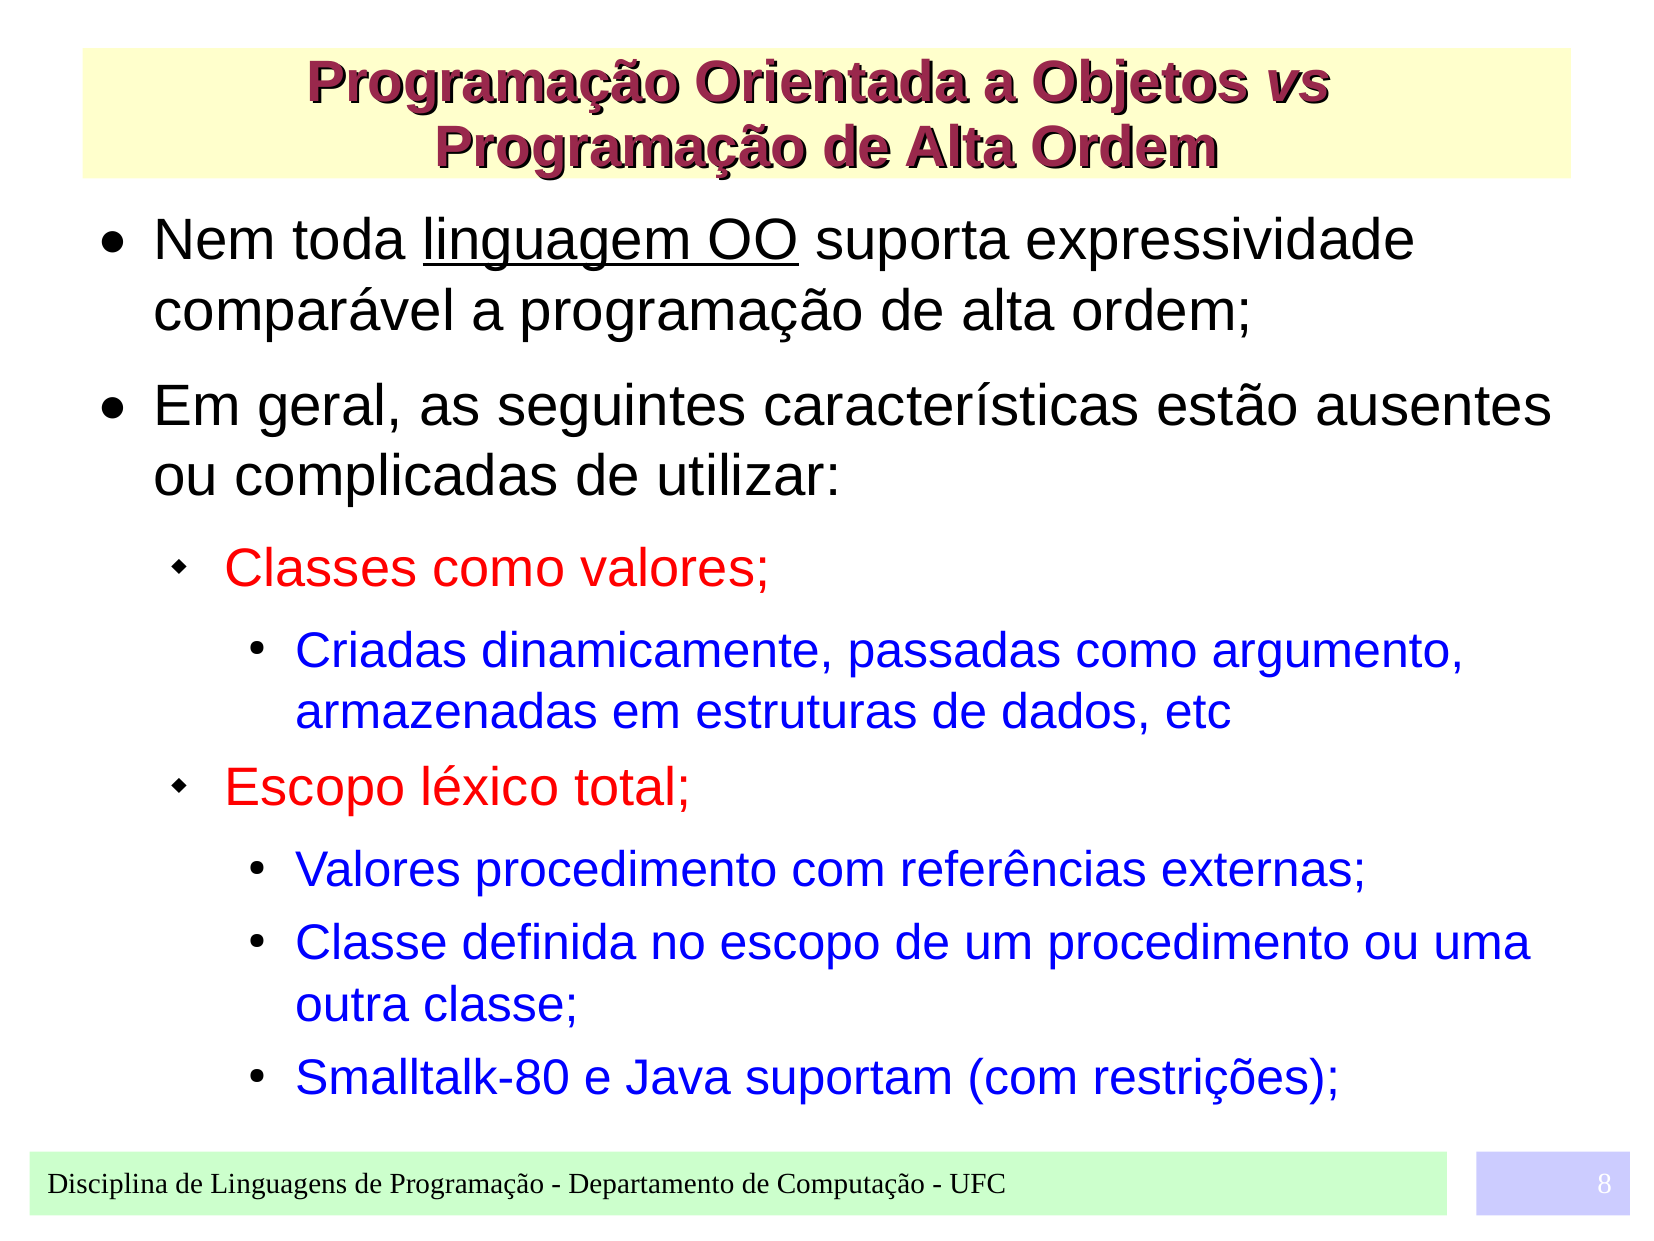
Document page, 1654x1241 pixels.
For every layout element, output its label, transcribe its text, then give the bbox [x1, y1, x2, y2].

list Nem toda linguagem OO suporta expressividade comparável a programação de alta ordem; Em geral, as seguintes características estão ausentes ou complicadas de utilizar: Classes como valores; Criadas dinamicamente, passadas como argumento, armazenadas em estruturas de dados, etc Escopo léxico total; Valores procedimento com referências externas; Classe definida no escopo de um procedimento ou uma outra classe; Smalltalk-80 e Java suportam (com restrições); [82, 206, 1571, 1137]
title Programação Orientada a Objetos vs Programação de Alta Ordem [82, 48, 1571, 179]
